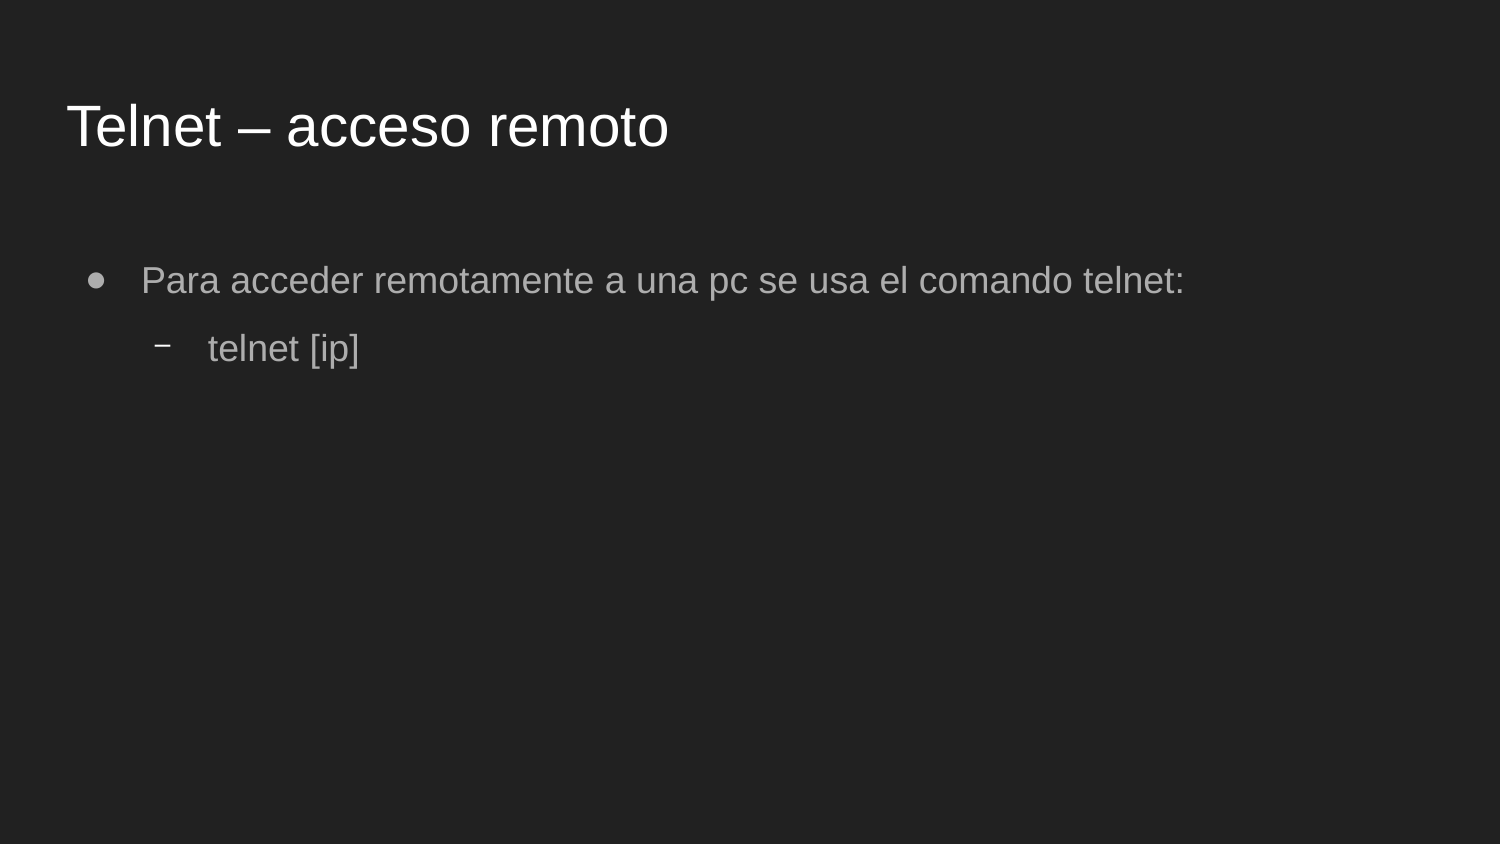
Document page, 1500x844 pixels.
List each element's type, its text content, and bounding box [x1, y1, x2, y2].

list Para acceder remotamente a una pc se usa el comando telnet: telnet [ip] [51, 189, 1261, 750]
title Telnet – acceso remoto [51, 72, 1449, 167]
